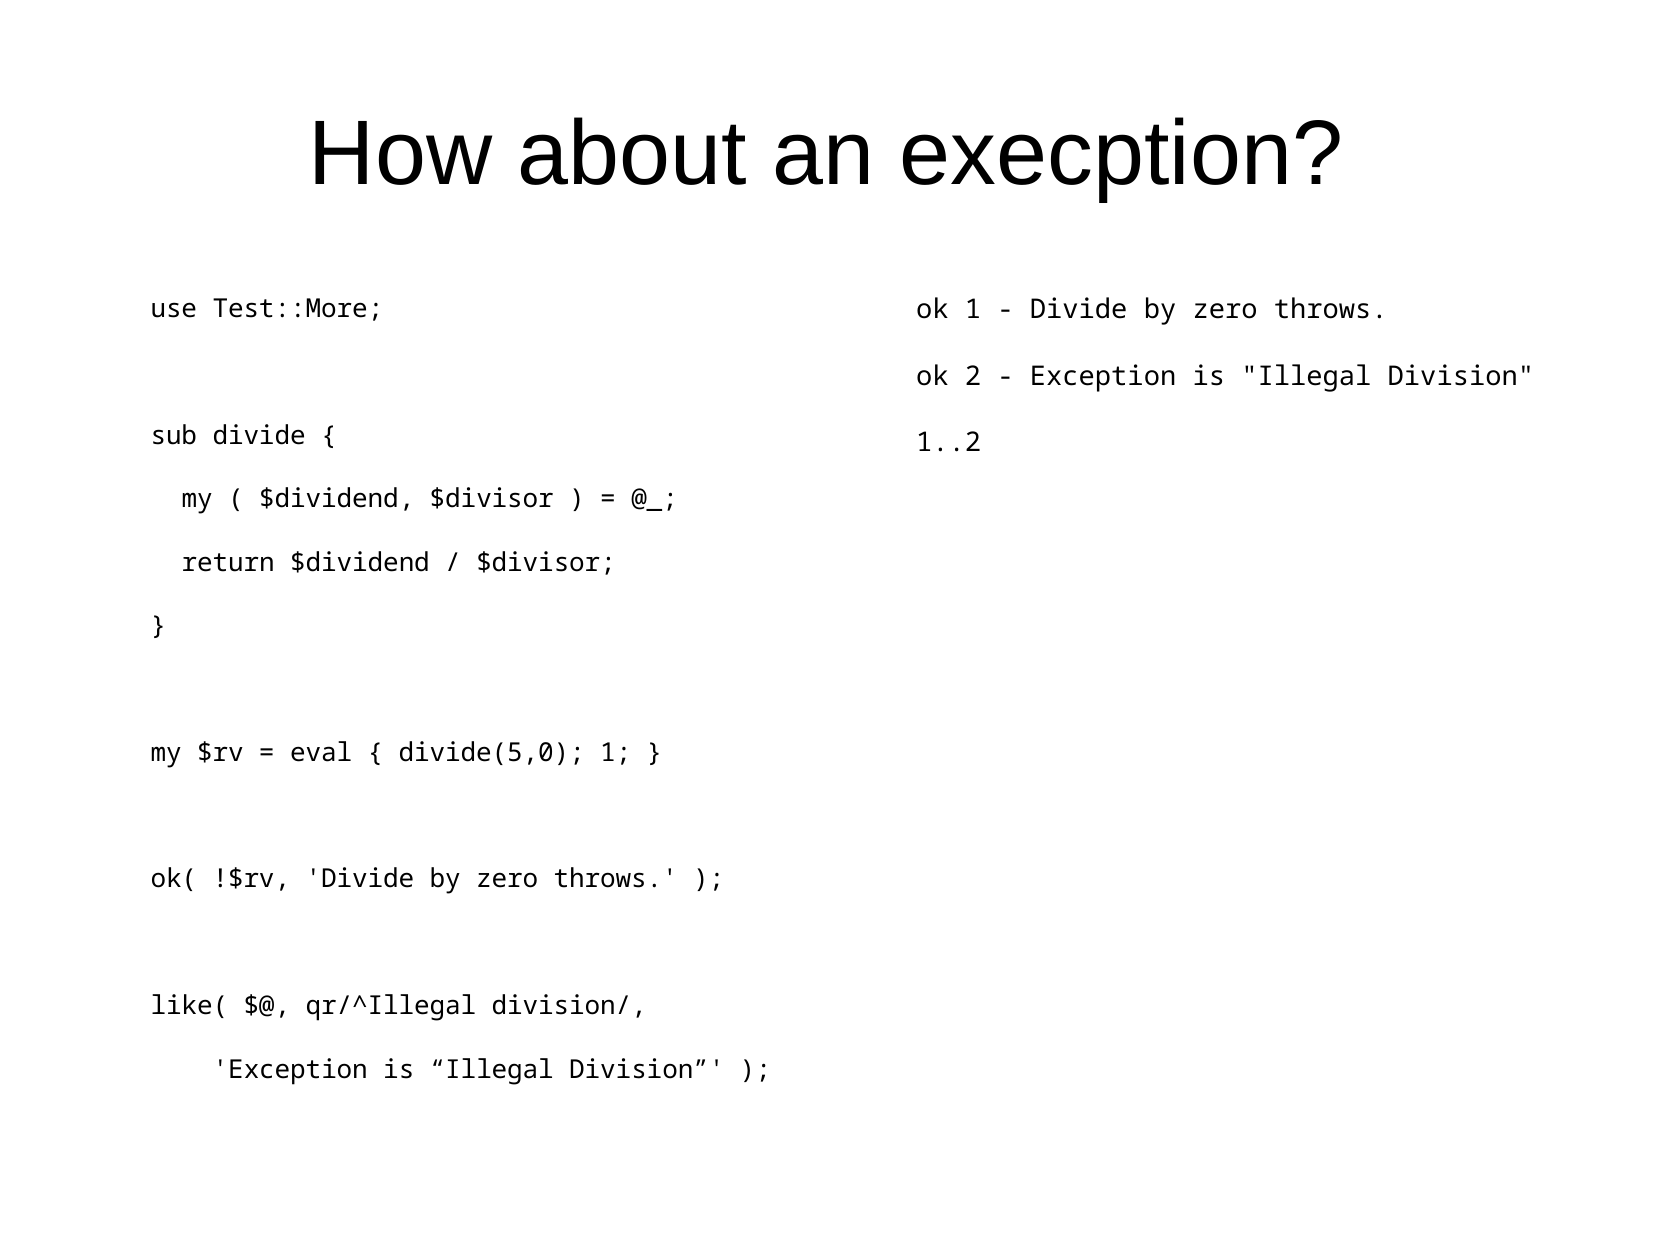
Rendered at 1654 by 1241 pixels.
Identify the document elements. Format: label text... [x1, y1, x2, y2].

list use Test::More; sub divide { my ( $dividend, $divisor ) = @_; return $dividend / $divisor; } my $rv = eval { divide(5,0); 1; } ok( !$rv, 'Divide by zero throws.' ); like( $@, qr/^Illegal division/, 'Exception is “Illegal Division”' ); [82, 290, 809, 1096]
title How about an execption? [82, 49, 1571, 257]
list ok 1 - Divide by zero throws. ok 2 - Exception is "Illegal Division" 1..2 [845, 290, 1572, 1010]
